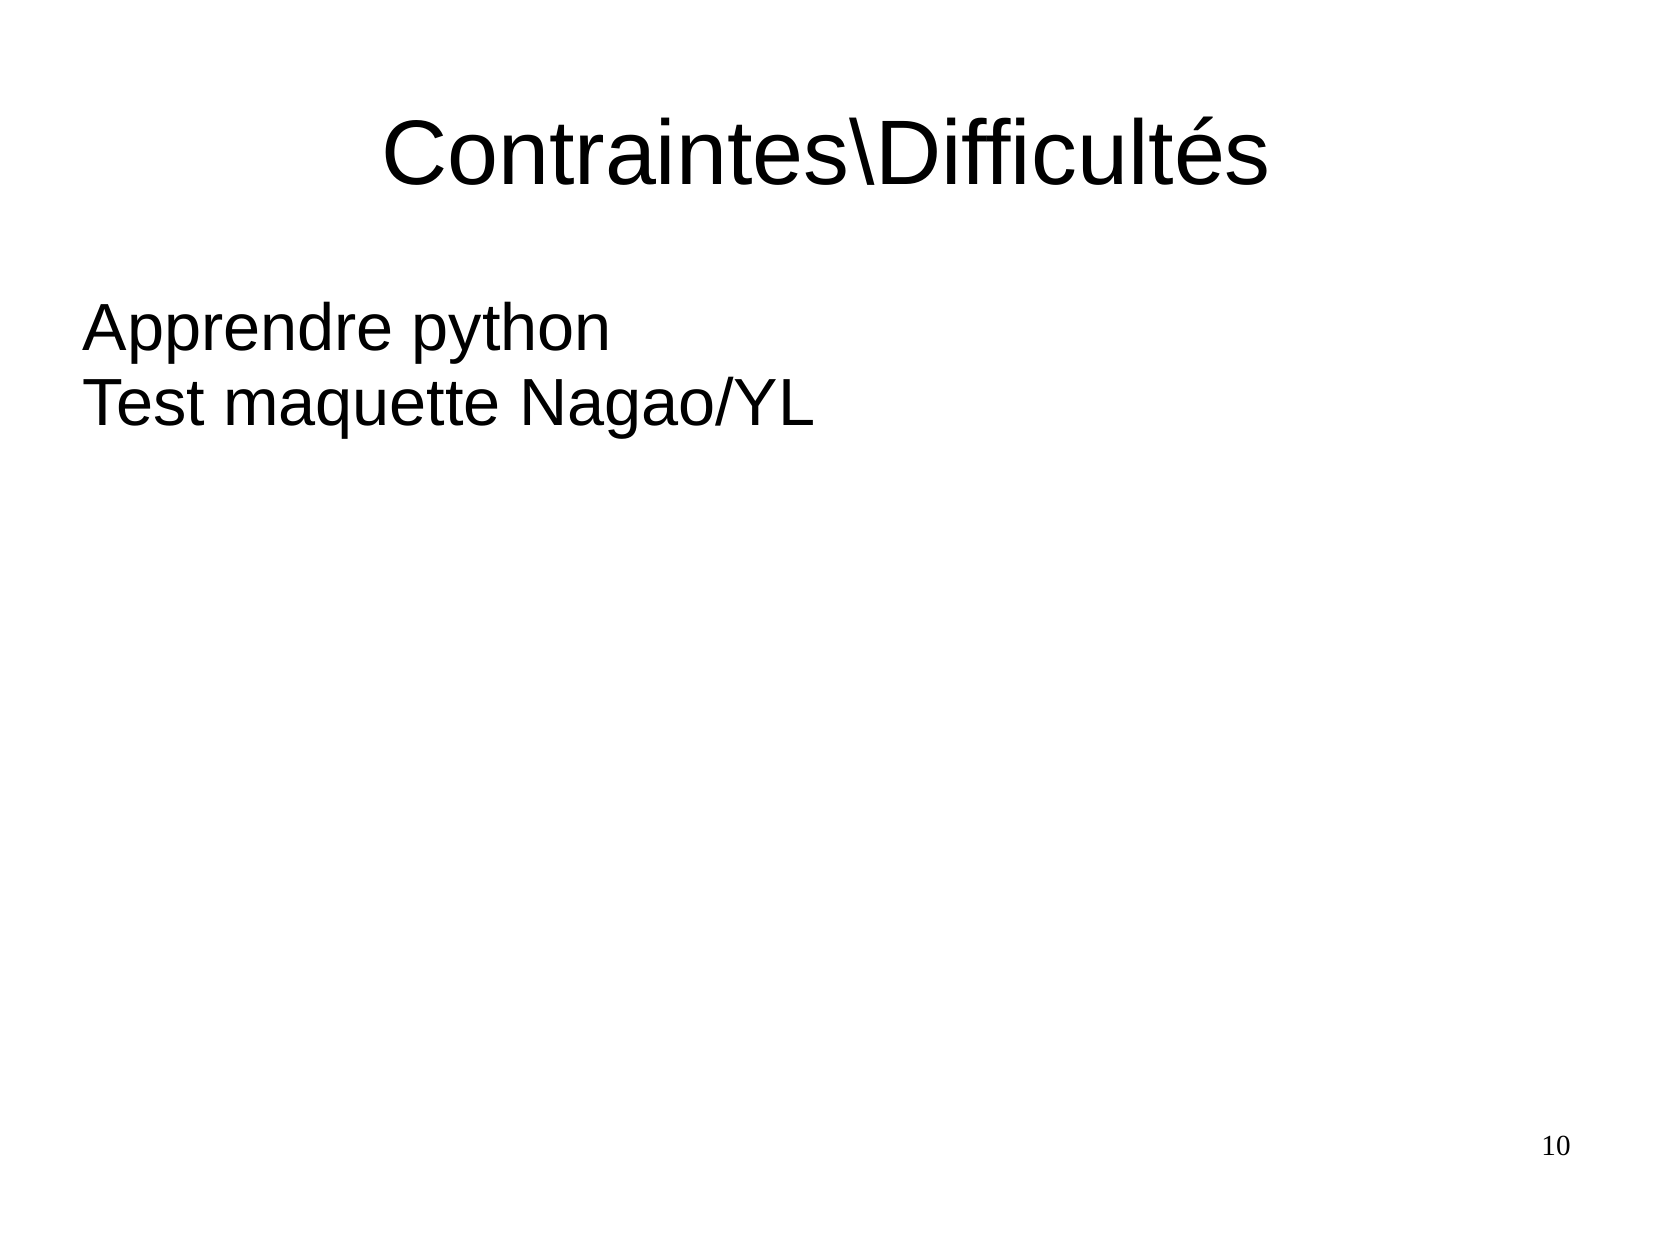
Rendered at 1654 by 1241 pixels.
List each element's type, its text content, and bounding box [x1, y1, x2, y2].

subtitle Apprendre python Test maquette Nagao/YL [82, 290, 1571, 1010]
title Contraintes\Difficultés [82, 49, 1571, 257]
